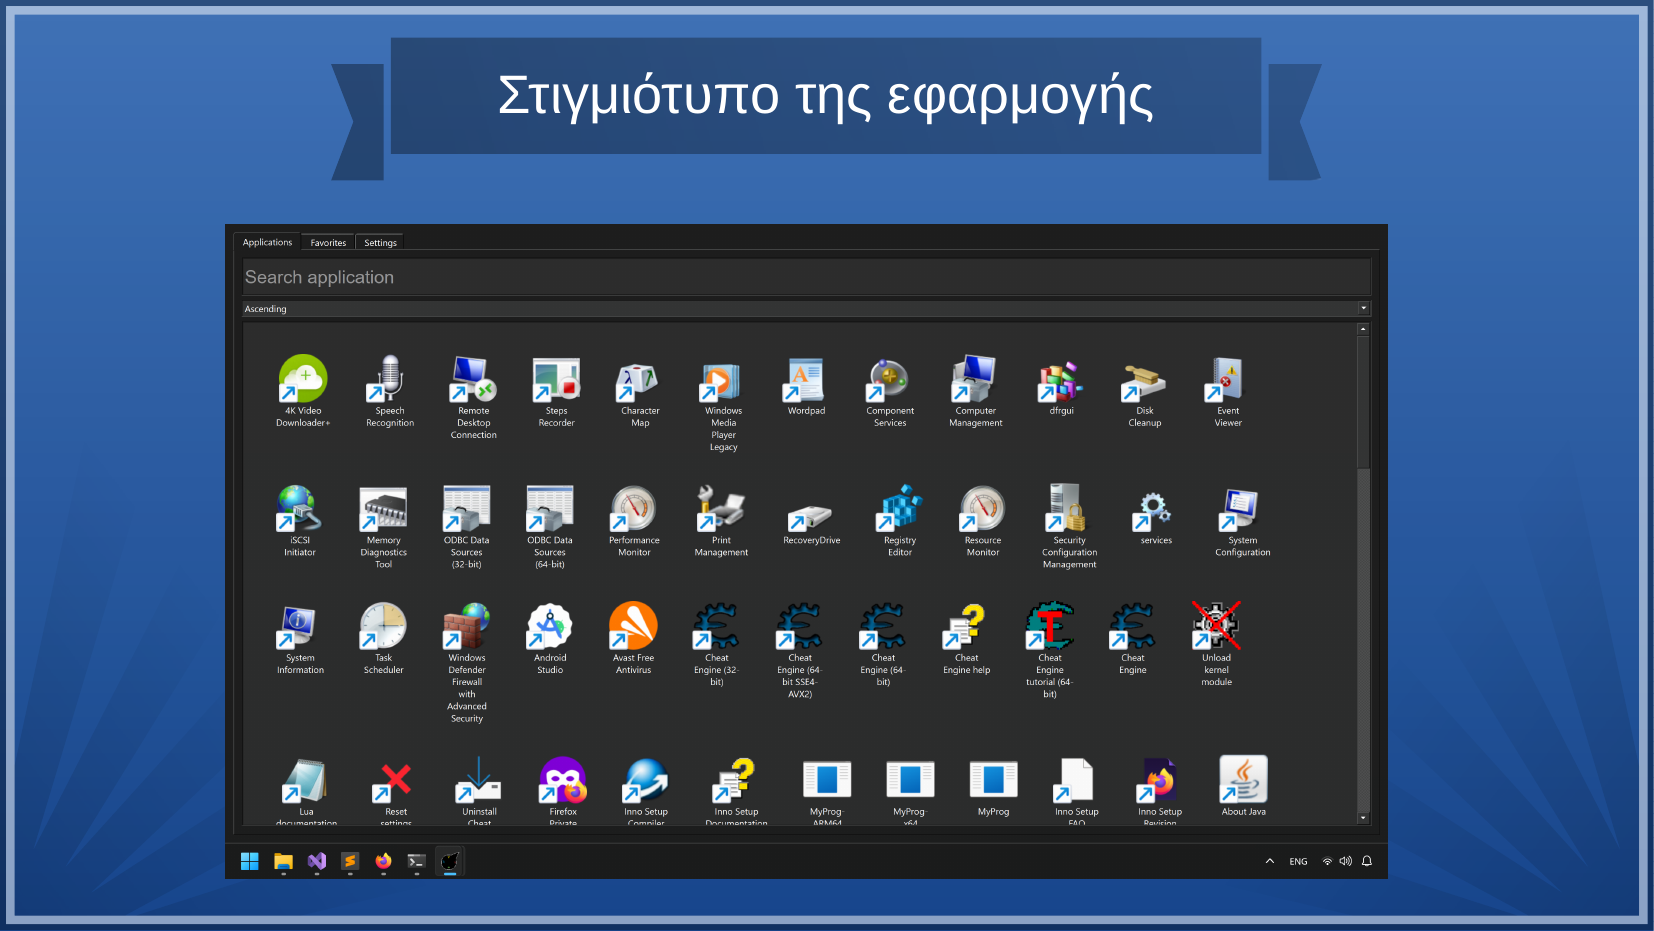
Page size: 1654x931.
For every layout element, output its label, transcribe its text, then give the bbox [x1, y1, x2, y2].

picture [225, 224, 1388, 879]
title Στιγμιότυπο της εφαρμογής [389, 35, 1264, 154]
